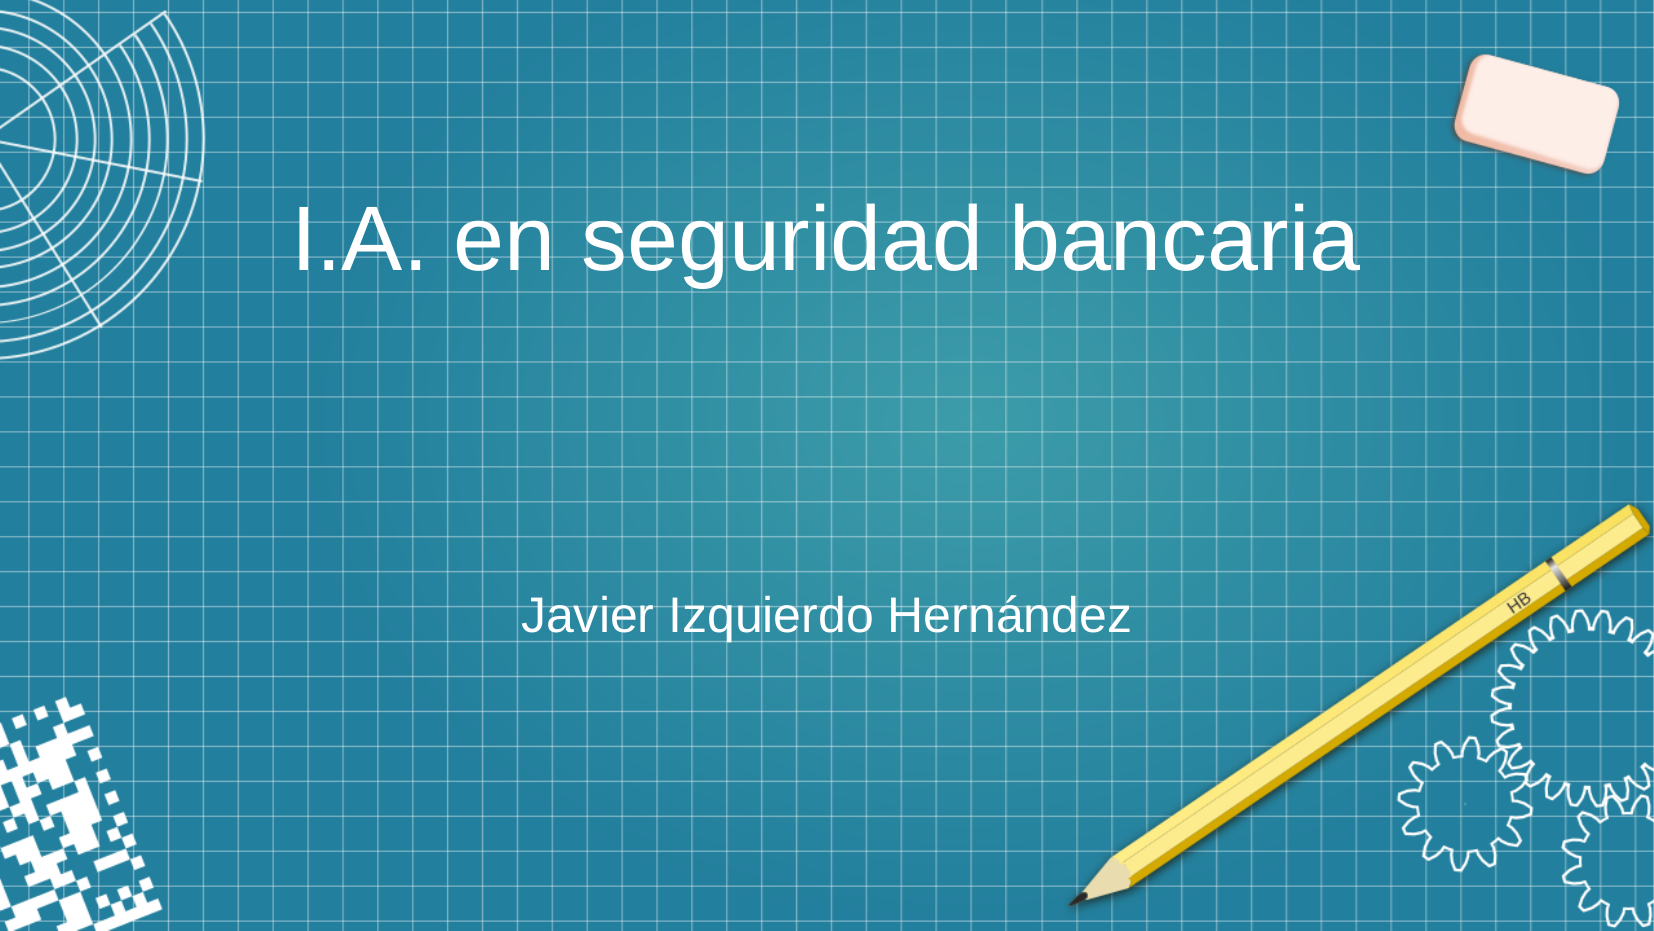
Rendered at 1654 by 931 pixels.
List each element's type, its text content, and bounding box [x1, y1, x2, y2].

subtitle Javier Izquierdo Hernández [82, 389, 1571, 842]
picture [0, 0, 1654, 931]
title I.A. en seguridad bancaria [82, 132, 1571, 346]
